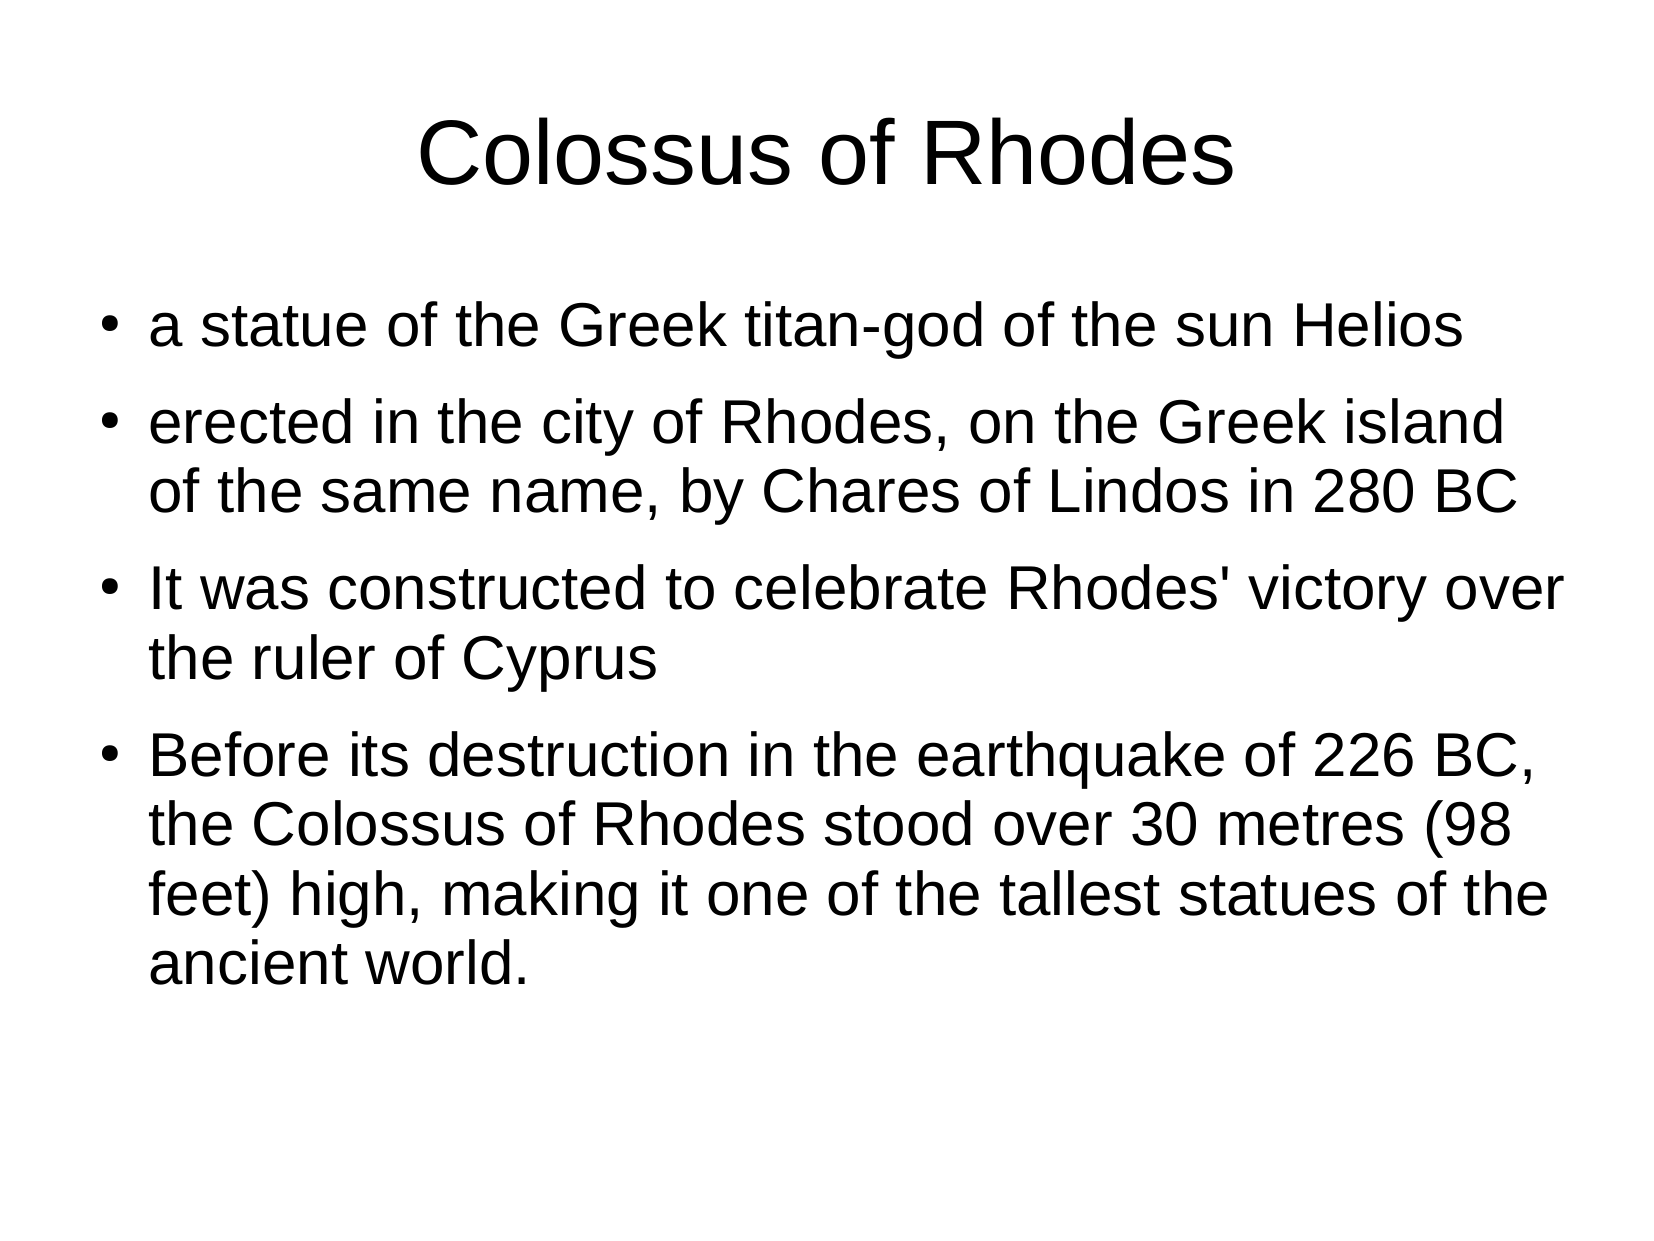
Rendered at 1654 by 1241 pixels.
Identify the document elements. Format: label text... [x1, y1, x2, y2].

title Colossus of Rhodes [82, 49, 1571, 257]
list a statue of the Greek titan-god of the sun Helios erected in the city of Rhodes, on the Greek island of the same name, by Chares of Lindos in 280 BC It was constructed to celebrate Rhodes' victory over the ruler of Cyprus Before its destruction in the earthquake of 226 BC, the Colossus of Rhodes stood over 30 metres (98 feet) high, making it one of the tallest statues of the ancient world. [82, 290, 1571, 1010]
